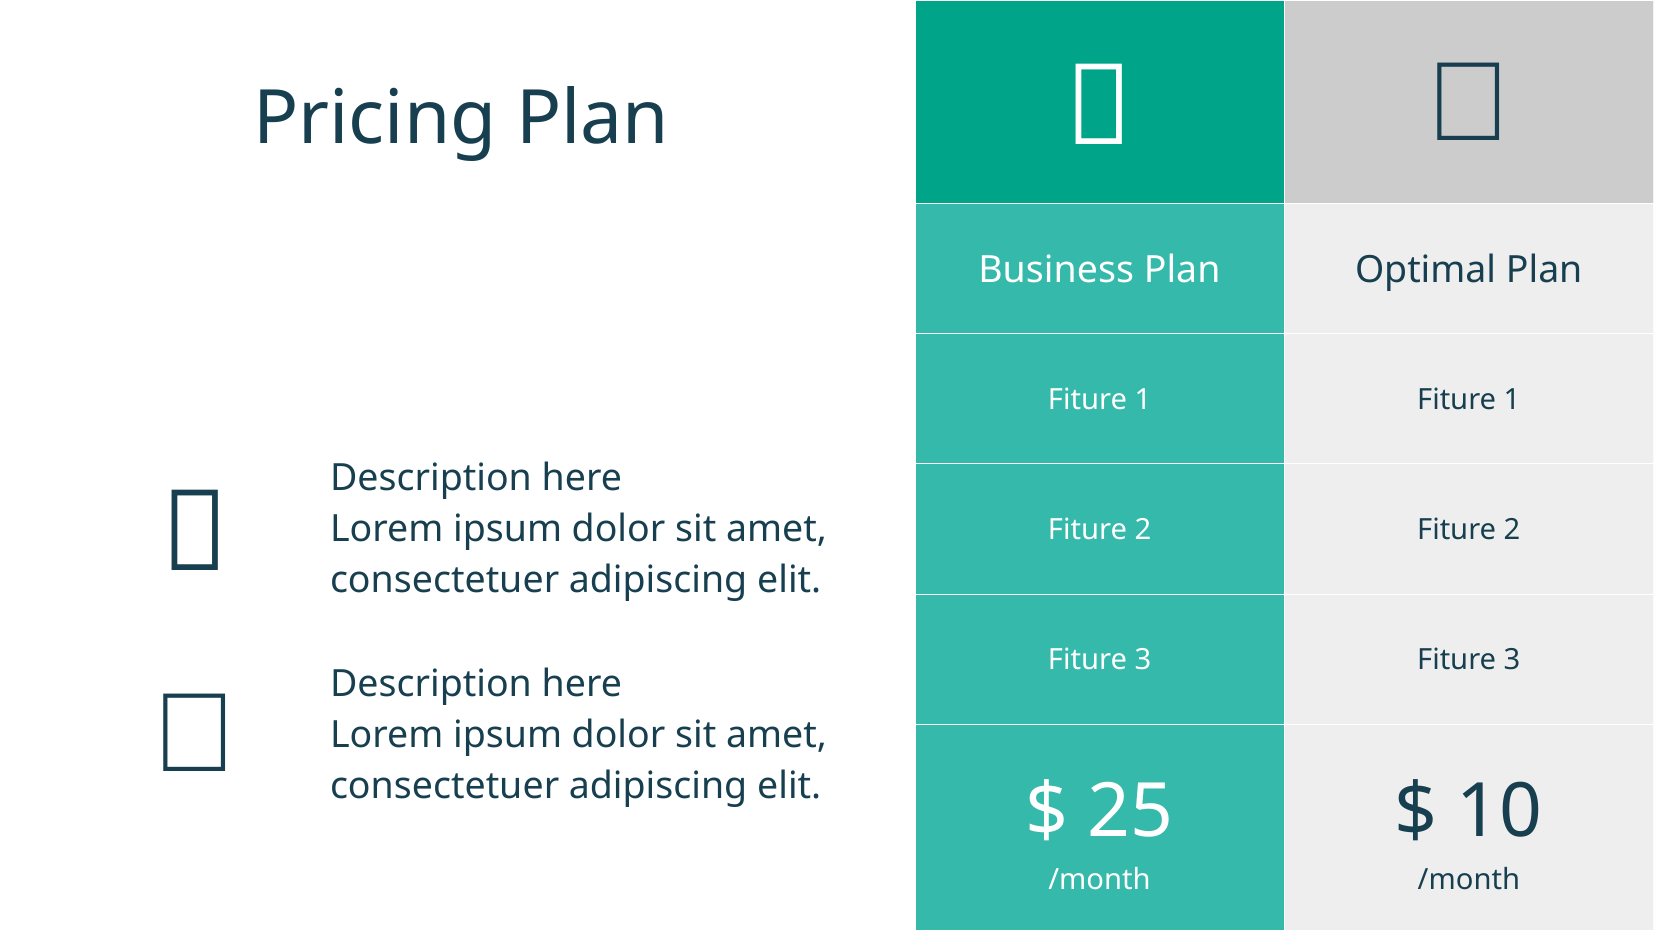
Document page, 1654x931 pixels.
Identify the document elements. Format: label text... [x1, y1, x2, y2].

table_cell Fiture 2 [916, 464, 1284, 594]
table_cell Fiture 3 [1285, 595, 1653, 724]
text_box  [90, 405, 301, 610]
table_cell Business Plan [916, 204, 1284, 333]
text_box  [90, 610, 301, 856]
table_cell Fiture 1 [1285, 334, 1653, 463]
table_cell $ 10 /month [1285, 725, 1653, 930]
subtitle Description here Lorem ipsum dolor sit amet, consectetuer adipiscing elit. [330, 442, 841, 612]
text_box Description here Lorem ipsum dolor sit amet, consectetuer adipiscing elit. [330, 648, 841, 818]
table_header  [1285, 1, 1653, 203]
table_cell Fiture 2 [1285, 464, 1653, 594]
table_cell Fiture 3 [916, 595, 1284, 724]
table_cell Optimal Plan [1285, 204, 1653, 333]
title Pricing Plan [82, 37, 841, 193]
table_header  [916, 1, 1284, 203]
table_cell Fiture 1 [916, 334, 1284, 463]
table_cell $ 25 /month [916, 725, 1284, 930]
